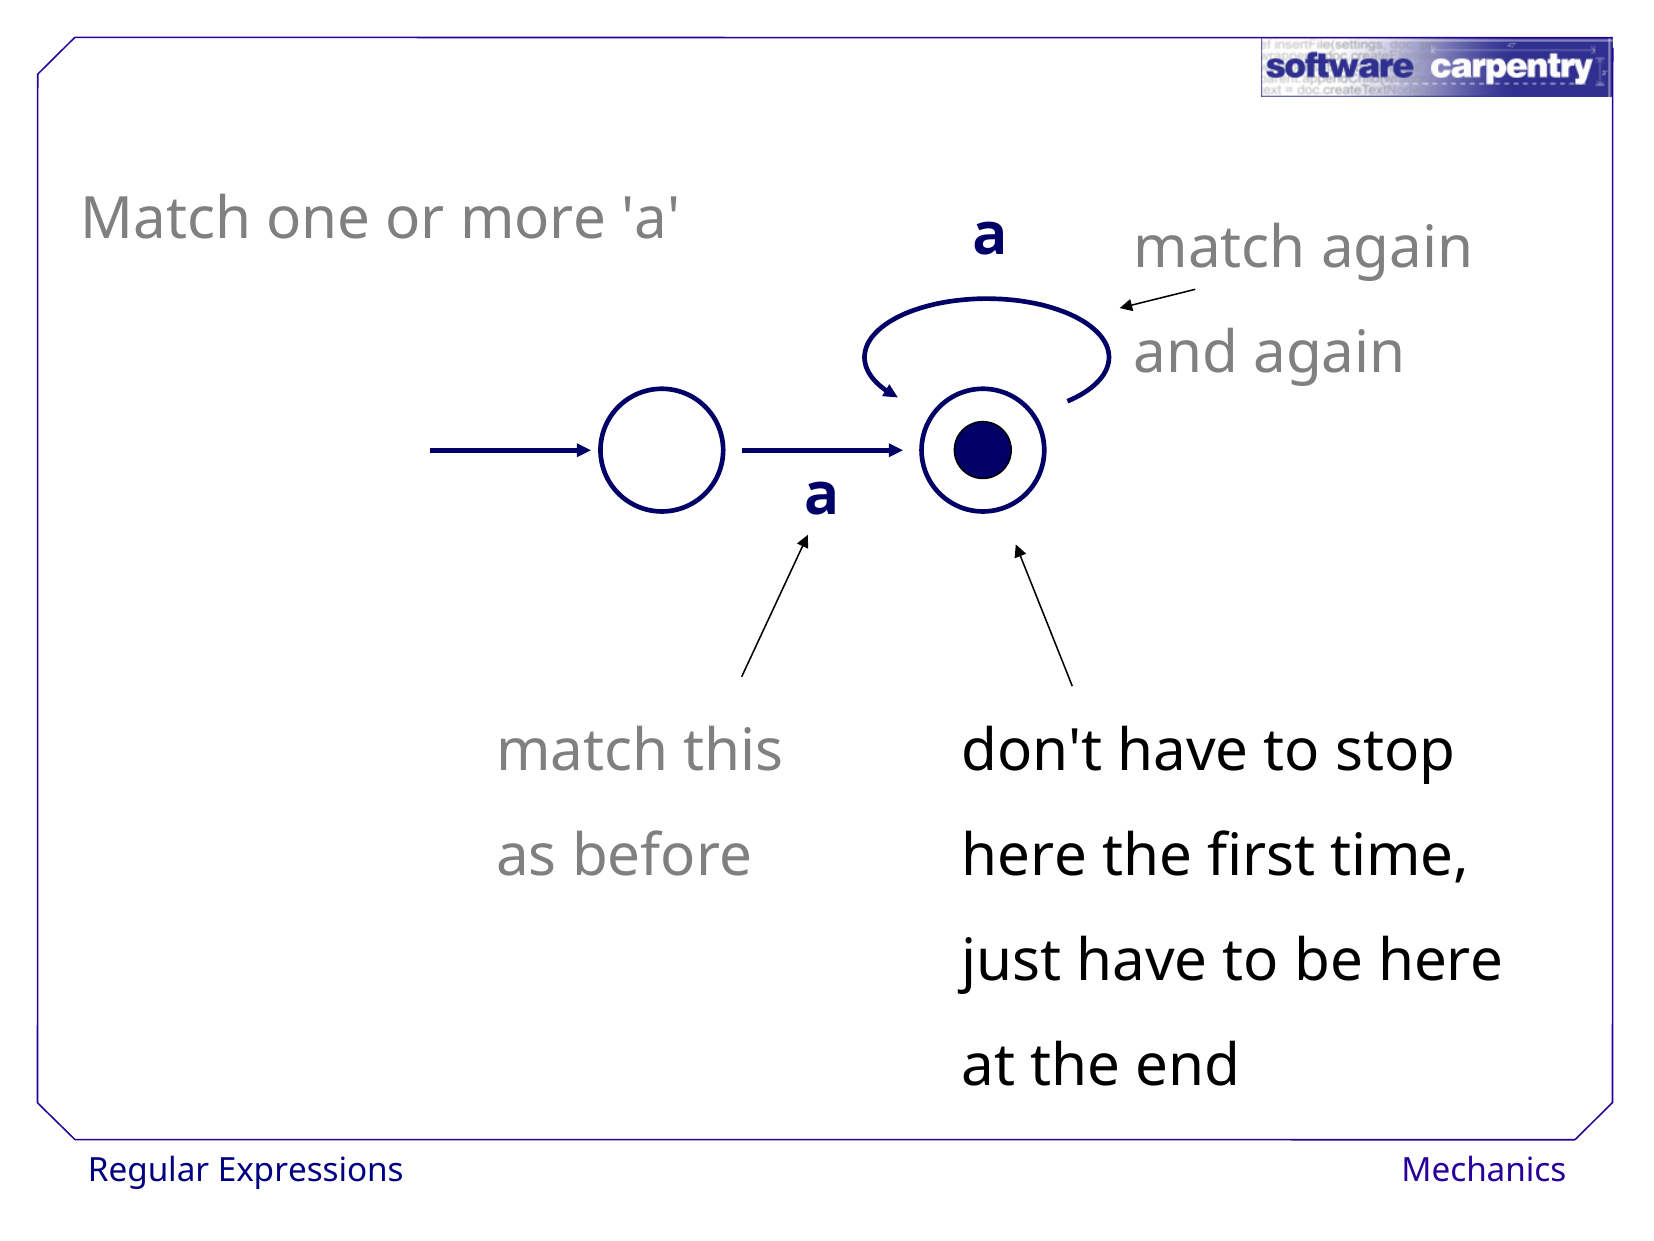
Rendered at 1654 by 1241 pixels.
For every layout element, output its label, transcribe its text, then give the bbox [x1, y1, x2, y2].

text_box a [788, 454, 854, 536]
text_box don't have to stop here the first time, just have to be here at the end [946, 669, 1654, 1105]
picture [1261, 39, 1613, 97]
text_box Match one or more 'a' [65, 138, 846, 259]
text_box a [957, 194, 1022, 276]
text_box [954, 421, 1012, 479]
text_box match this as before [481, 669, 949, 896]
text_box match again and again [1118, 166, 1639, 392]
